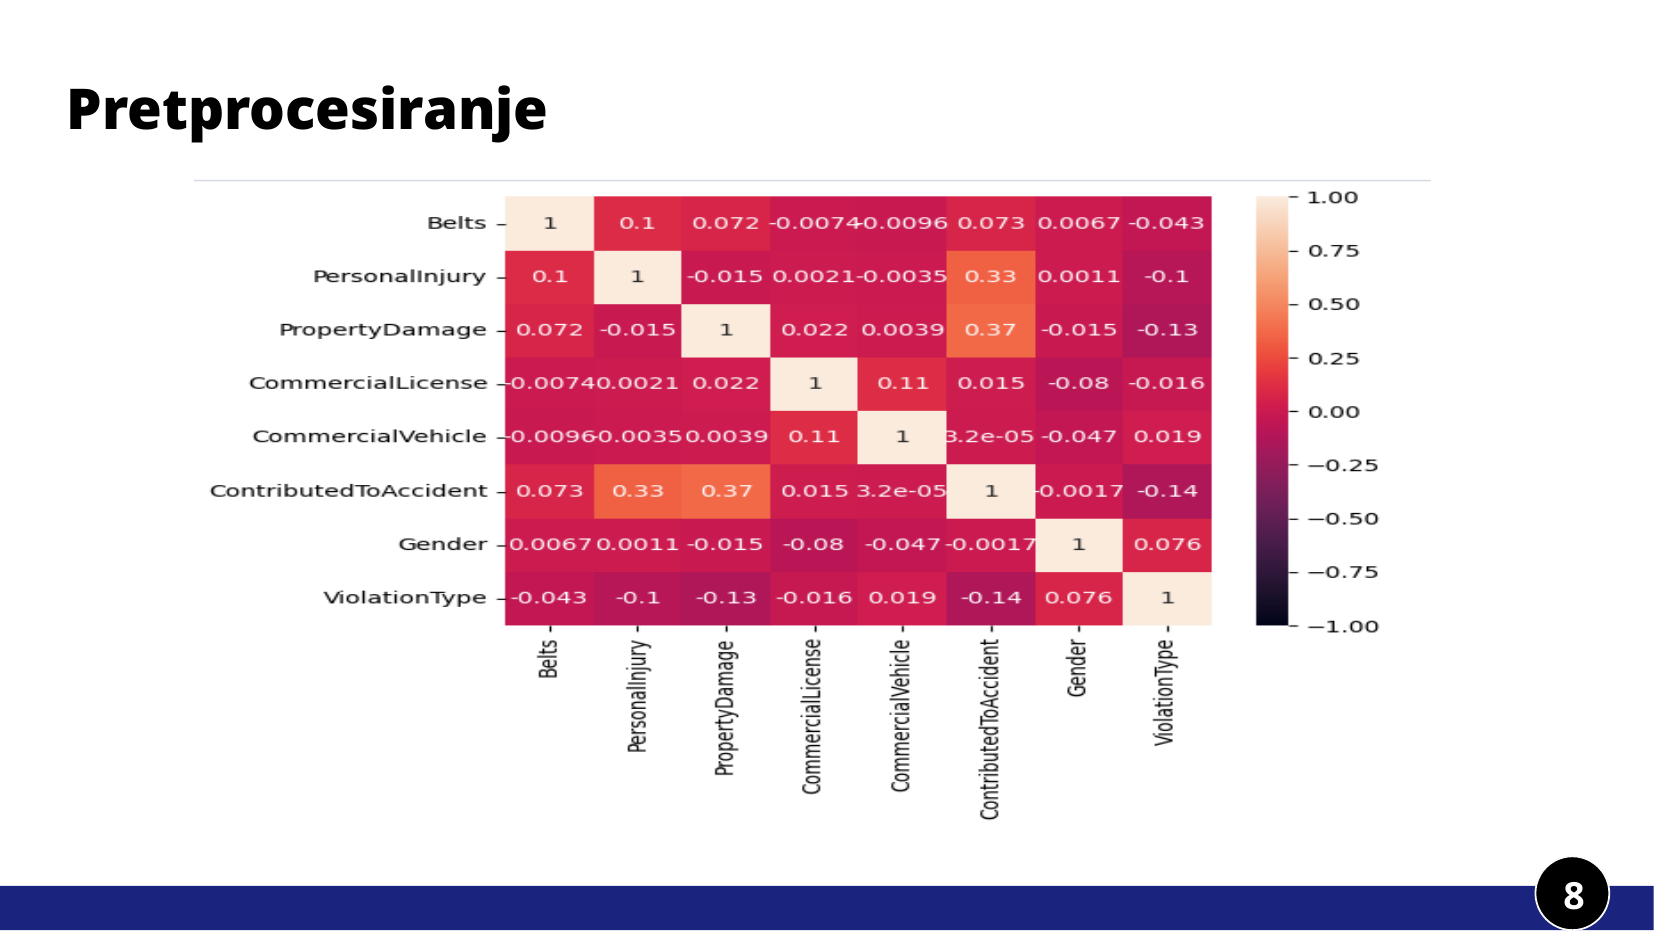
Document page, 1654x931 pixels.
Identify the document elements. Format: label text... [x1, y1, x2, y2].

title Pretprocesiranje [66, 48, 1603, 168]
picture [194, 179, 1431, 825]
